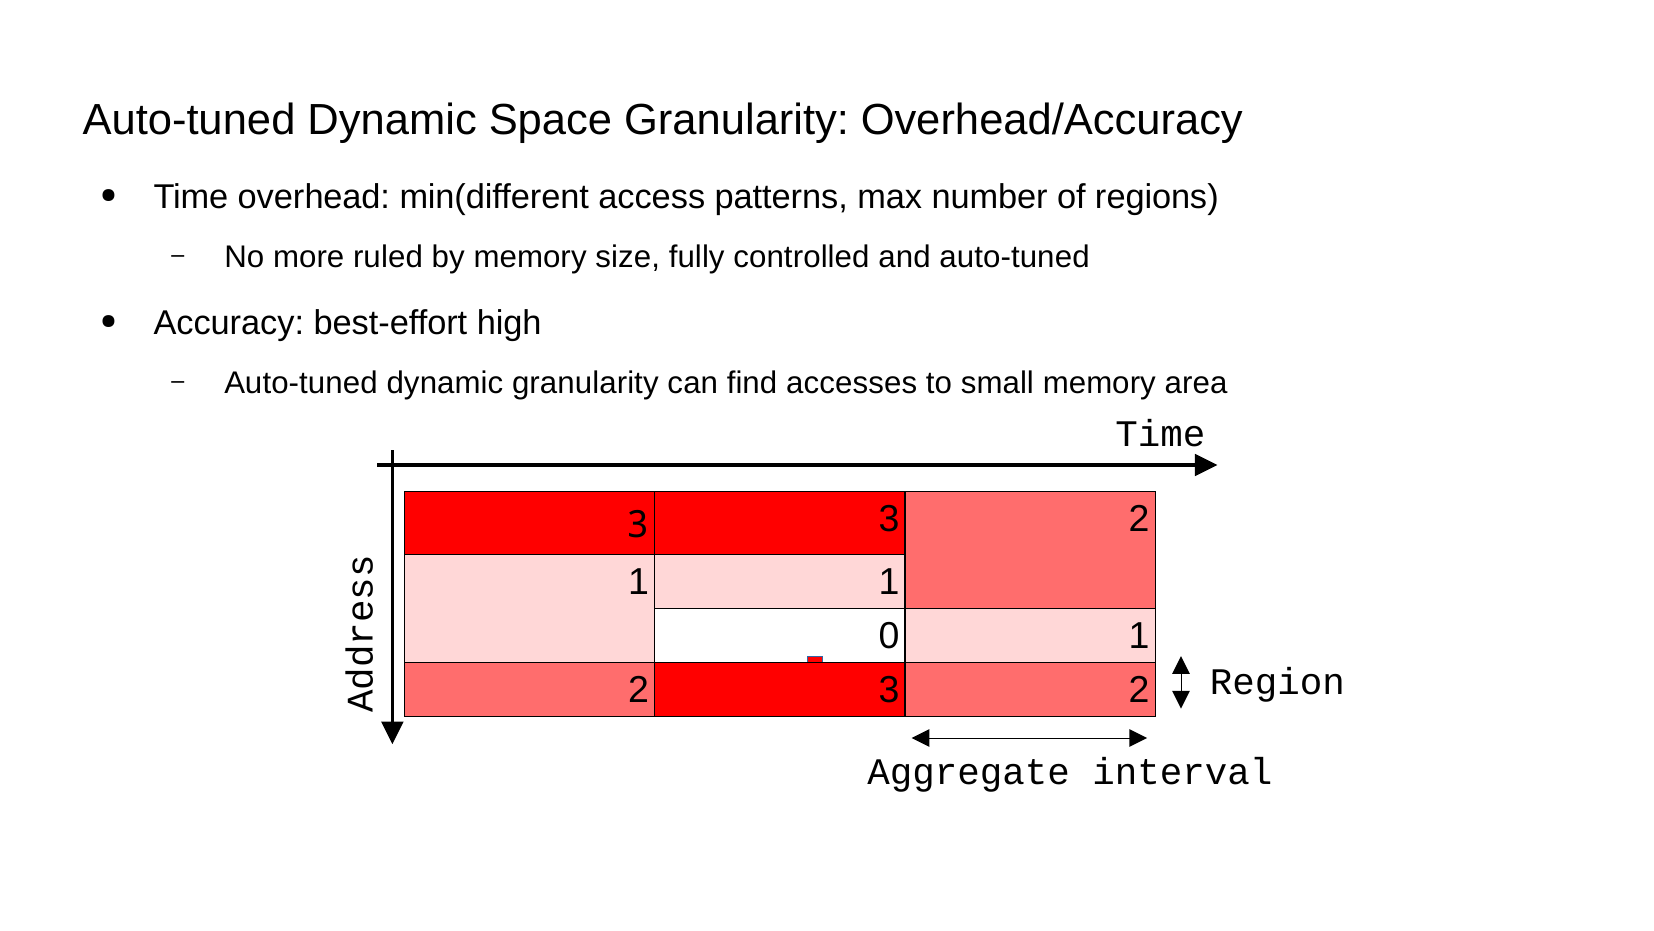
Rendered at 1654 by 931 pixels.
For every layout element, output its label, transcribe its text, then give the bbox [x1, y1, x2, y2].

table_cell 2 [405, 663, 654, 716]
table_cell 0 [655, 609, 904, 662]
table_header 3 [405, 492, 654, 554]
text_box Address [333, 525, 434, 728]
table_cell 1 [405, 555, 654, 662]
table_header 2 [906, 492, 1155, 608]
text_box Time [1100, 408, 1221, 466]
list Time overhead: min(different access patterns, max number of regions) No more ruled by memory size, fully controlled and auto-tuned Accuracy: best-effort high Auto-tuned dynamic granularity can find accesses to small memory area [82, 177, 1571, 833]
text_box Region [1195, 656, 1360, 714]
table_cell 1 [906, 609, 1155, 662]
table_header 3 [655, 492, 904, 554]
text_box Aggregate interval [852, 746, 1288, 804]
table_cell 2 [906, 663, 1155, 716]
table_cell 3 [655, 663, 904, 716]
table_cell 1 [655, 555, 904, 608]
title Auto-tuned Dynamic Space Granularity: Overhead/Accuracy [82, 81, 1571, 157]
